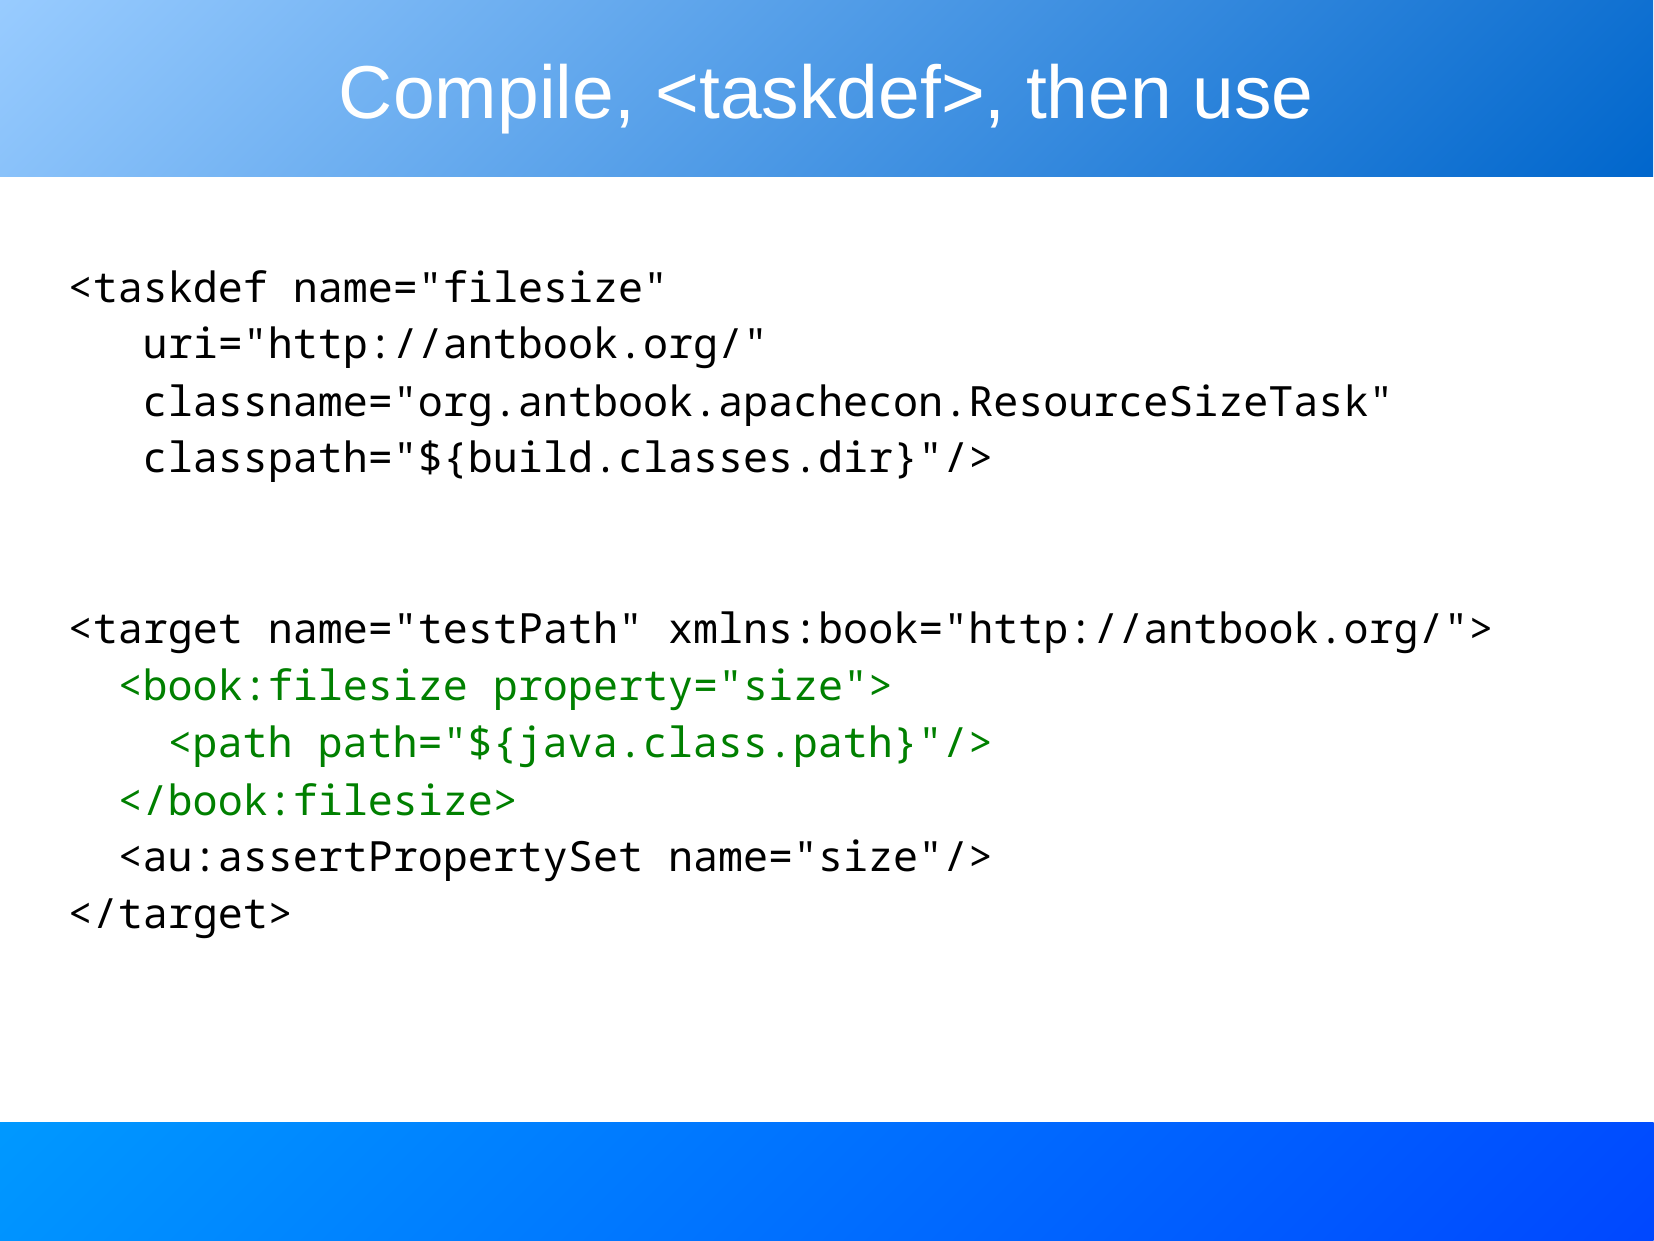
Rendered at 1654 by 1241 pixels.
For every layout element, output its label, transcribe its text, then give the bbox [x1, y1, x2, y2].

title Compile, <taskdef>, then use [82, 22, 1571, 163]
text_box <taskdef name="filesize" uri="http://antbook.org/" classname="org.antbook.apachecon.ResourceSizeTask" classpath="${build.classes.dir}"/> <target name="testPath" xmlns:book="http://antbook.org/"> <book:filesize property="size"> <path path="${java.class.path}"/> </book:filesize> <au:assertPropertySet name="size"/> </target> [52, 356, 1592, 956]
